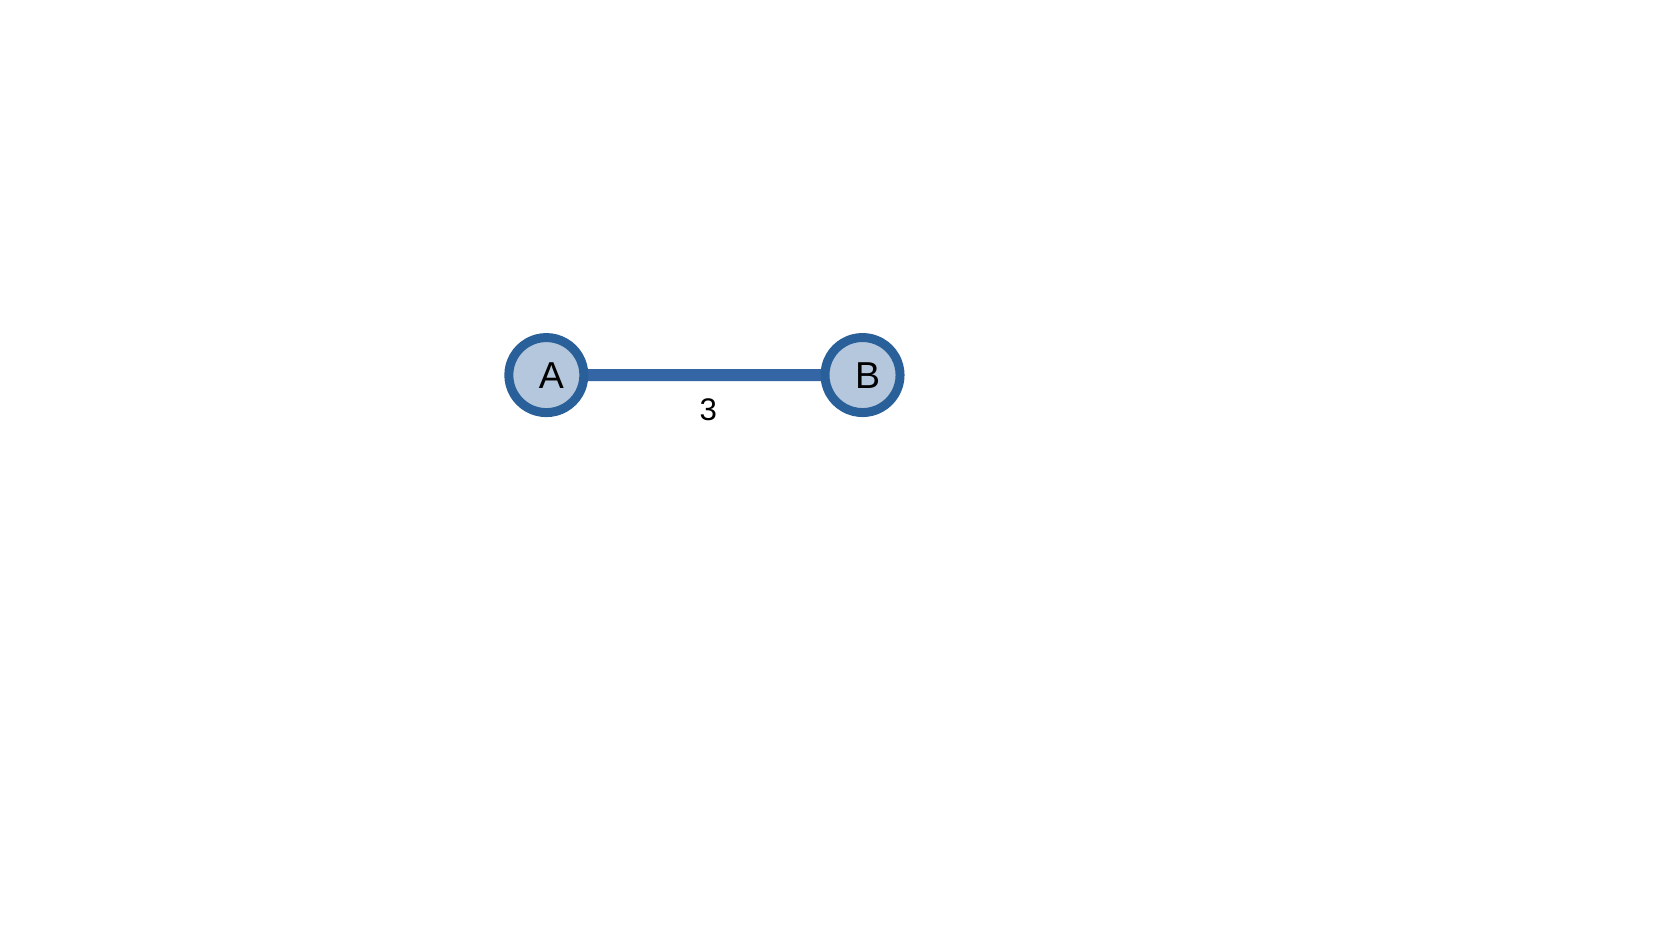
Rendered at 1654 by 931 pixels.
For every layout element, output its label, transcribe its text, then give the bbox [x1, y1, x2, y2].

text_box B [825, 337, 901, 413]
text_box A [508, 337, 584, 413]
text_box 3 [684, 384, 732, 435]
